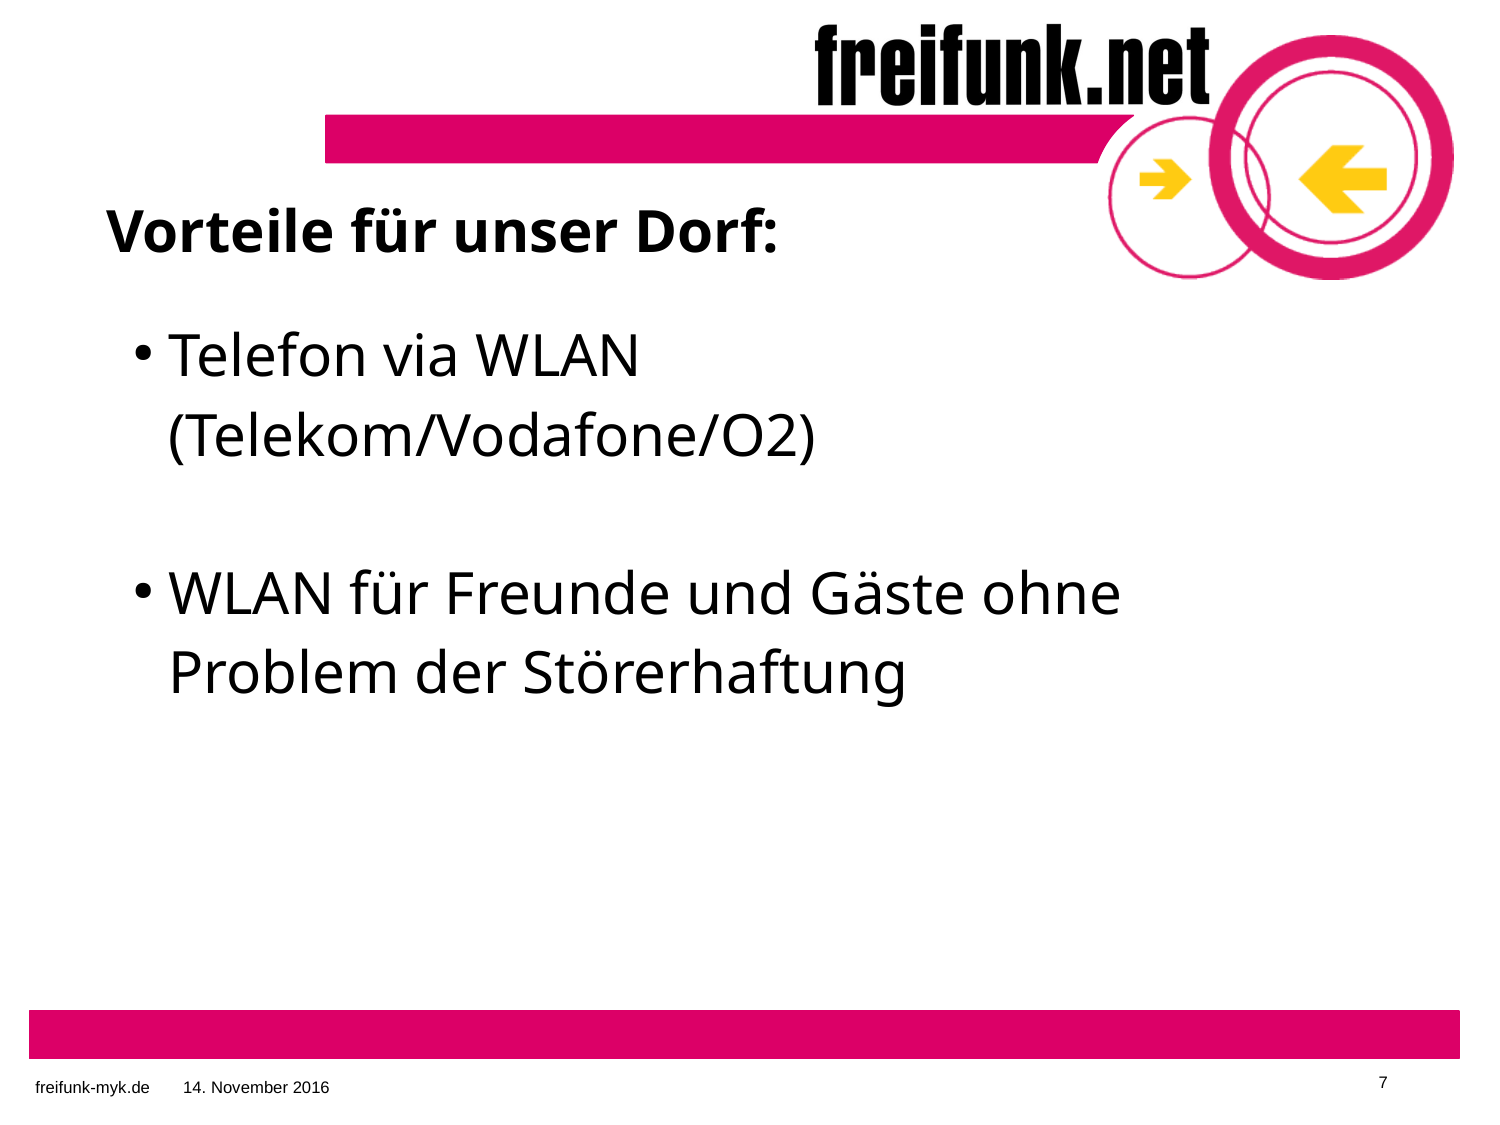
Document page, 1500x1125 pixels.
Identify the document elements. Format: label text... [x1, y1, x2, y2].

title Vorteile für unser Dorf: [106, 160, 1093, 298]
picture [816, 24, 1454, 280]
text_box Telefon via WLAN (Telekom/Vodafone/O2) WLAN für Freunde und Gäste ohne Problem der Störerhaftung [118, 307, 1264, 979]
